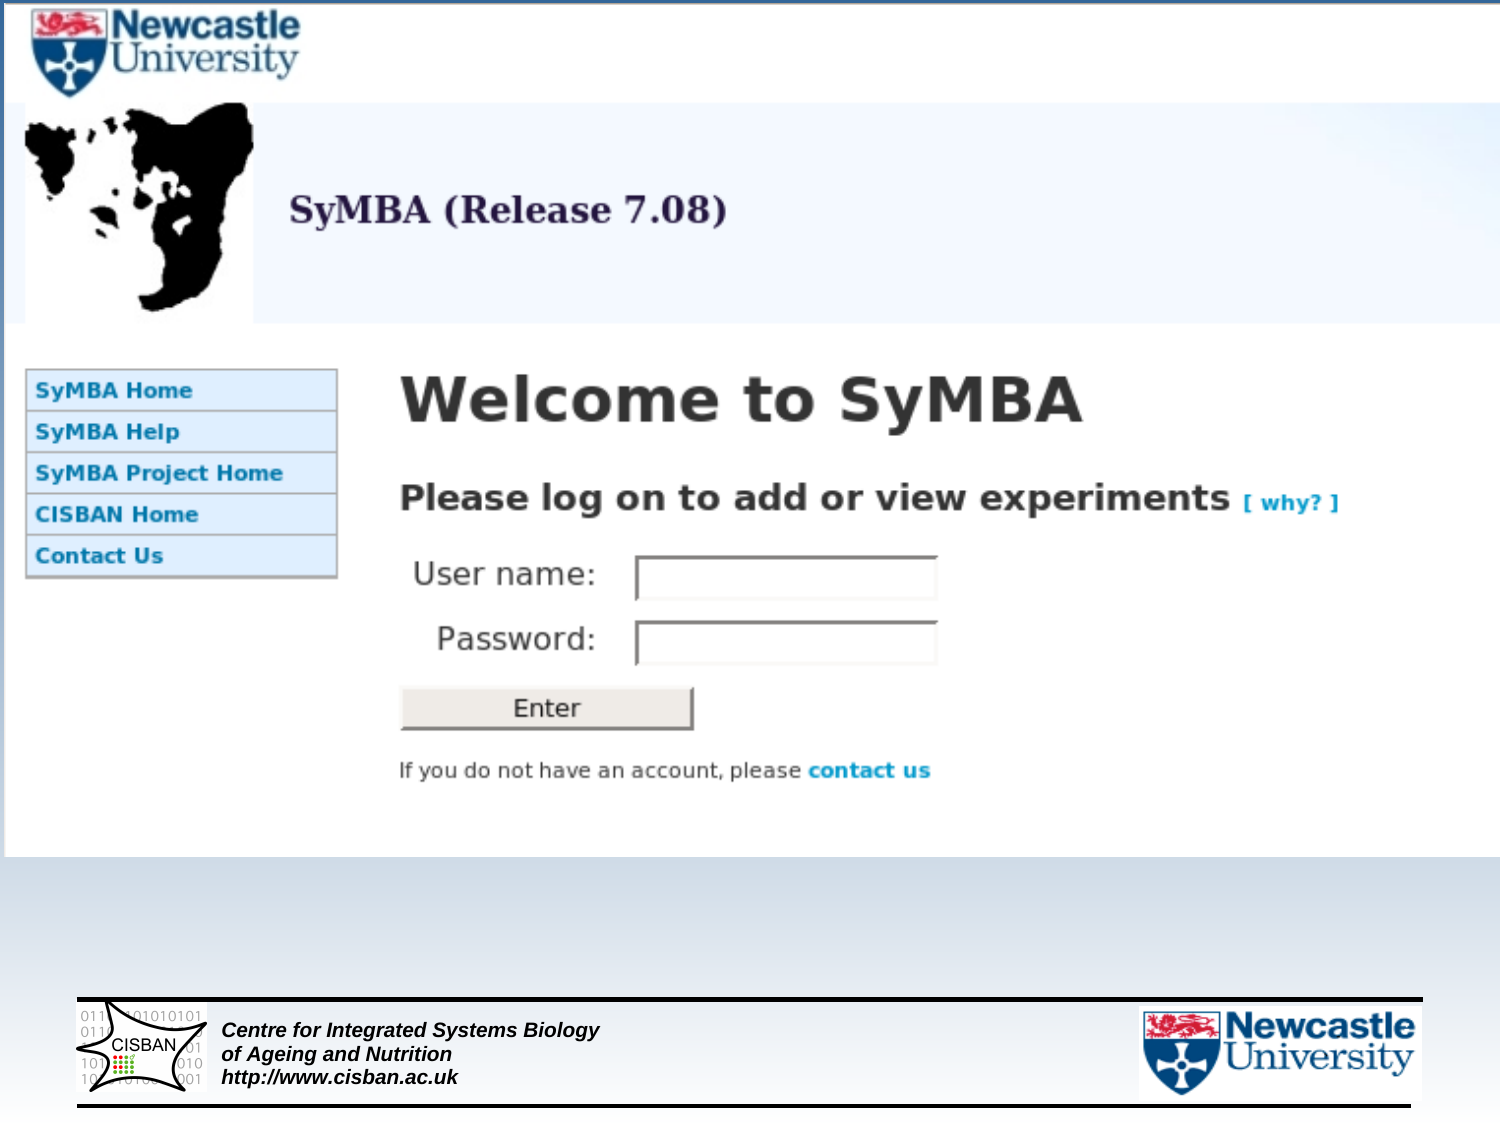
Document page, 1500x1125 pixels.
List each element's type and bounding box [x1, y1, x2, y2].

picture [76, 999, 207, 1092]
picture [1139, 1006, 1422, 1101]
picture [4, 3, 1500, 857]
